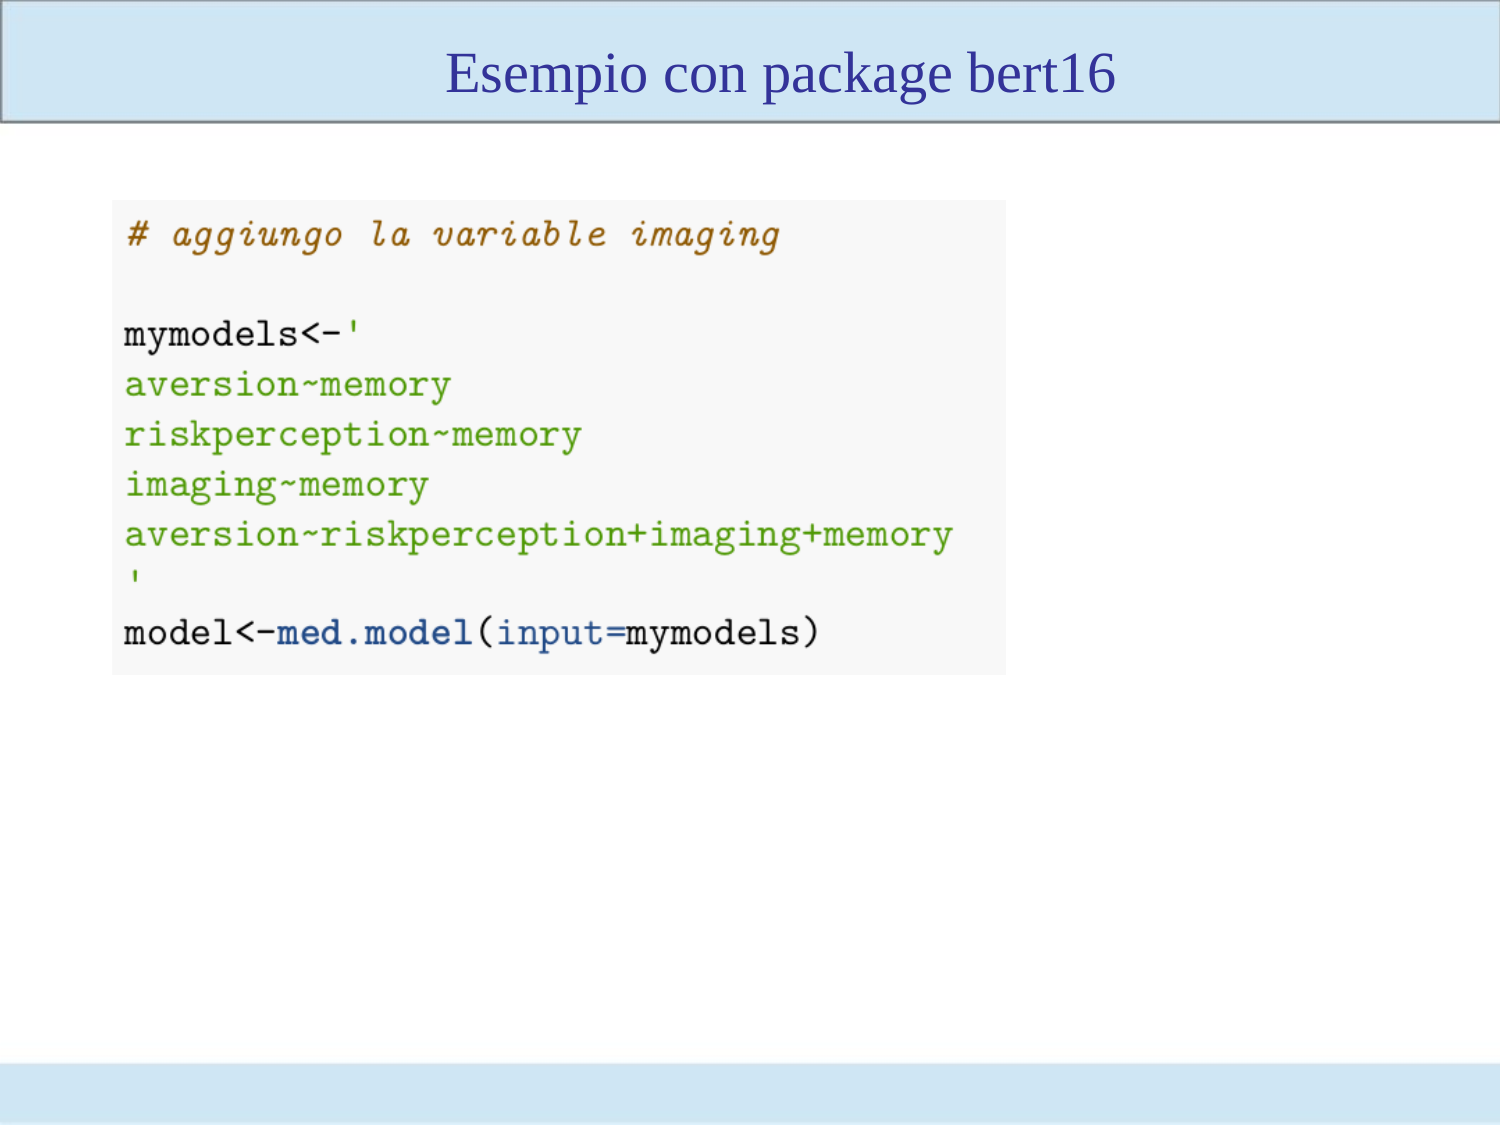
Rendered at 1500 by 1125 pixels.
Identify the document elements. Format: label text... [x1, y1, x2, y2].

title Esempio con package bert16 [249, 21, 1313, 117]
picture [0, 0, 1500, 1125]
